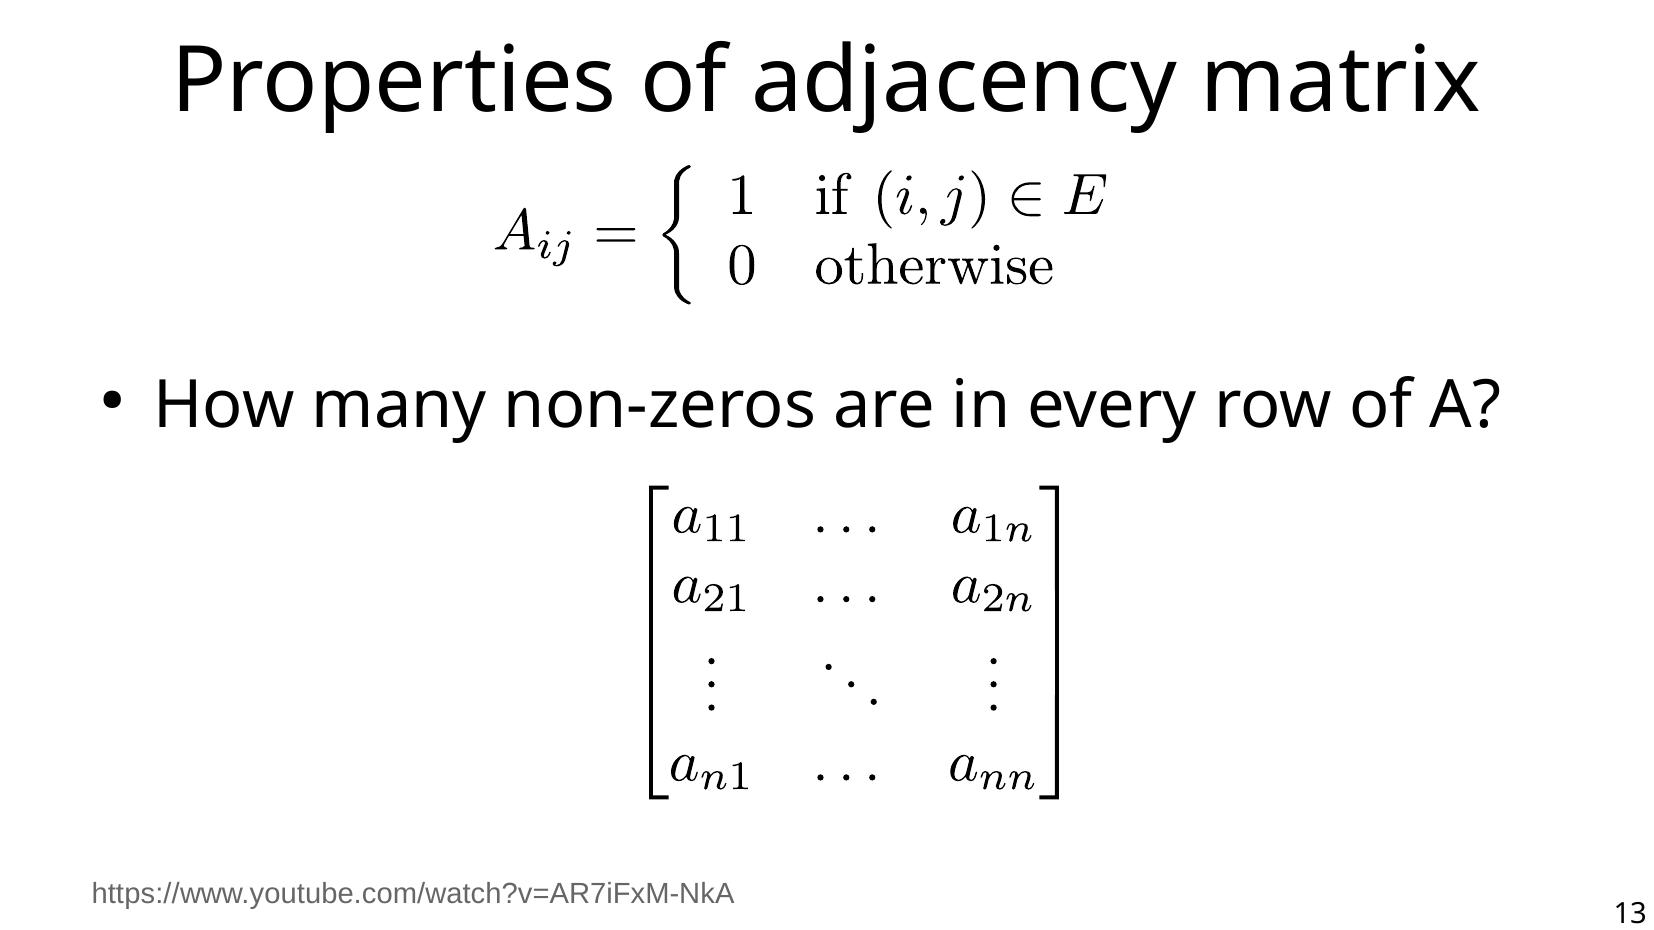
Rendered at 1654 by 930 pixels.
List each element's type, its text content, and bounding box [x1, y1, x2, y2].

title Properties of adjacency matrix [82, 2, 1571, 151]
text_box [492, 165, 1109, 305]
text_box [630, 485, 1078, 800]
list How many non-zeros are in every row of A? [82, 355, 1571, 886]
text_box https://www.youtube.com/watch?v=AR7iFxM-NkA [76, 870, 931, 921]
